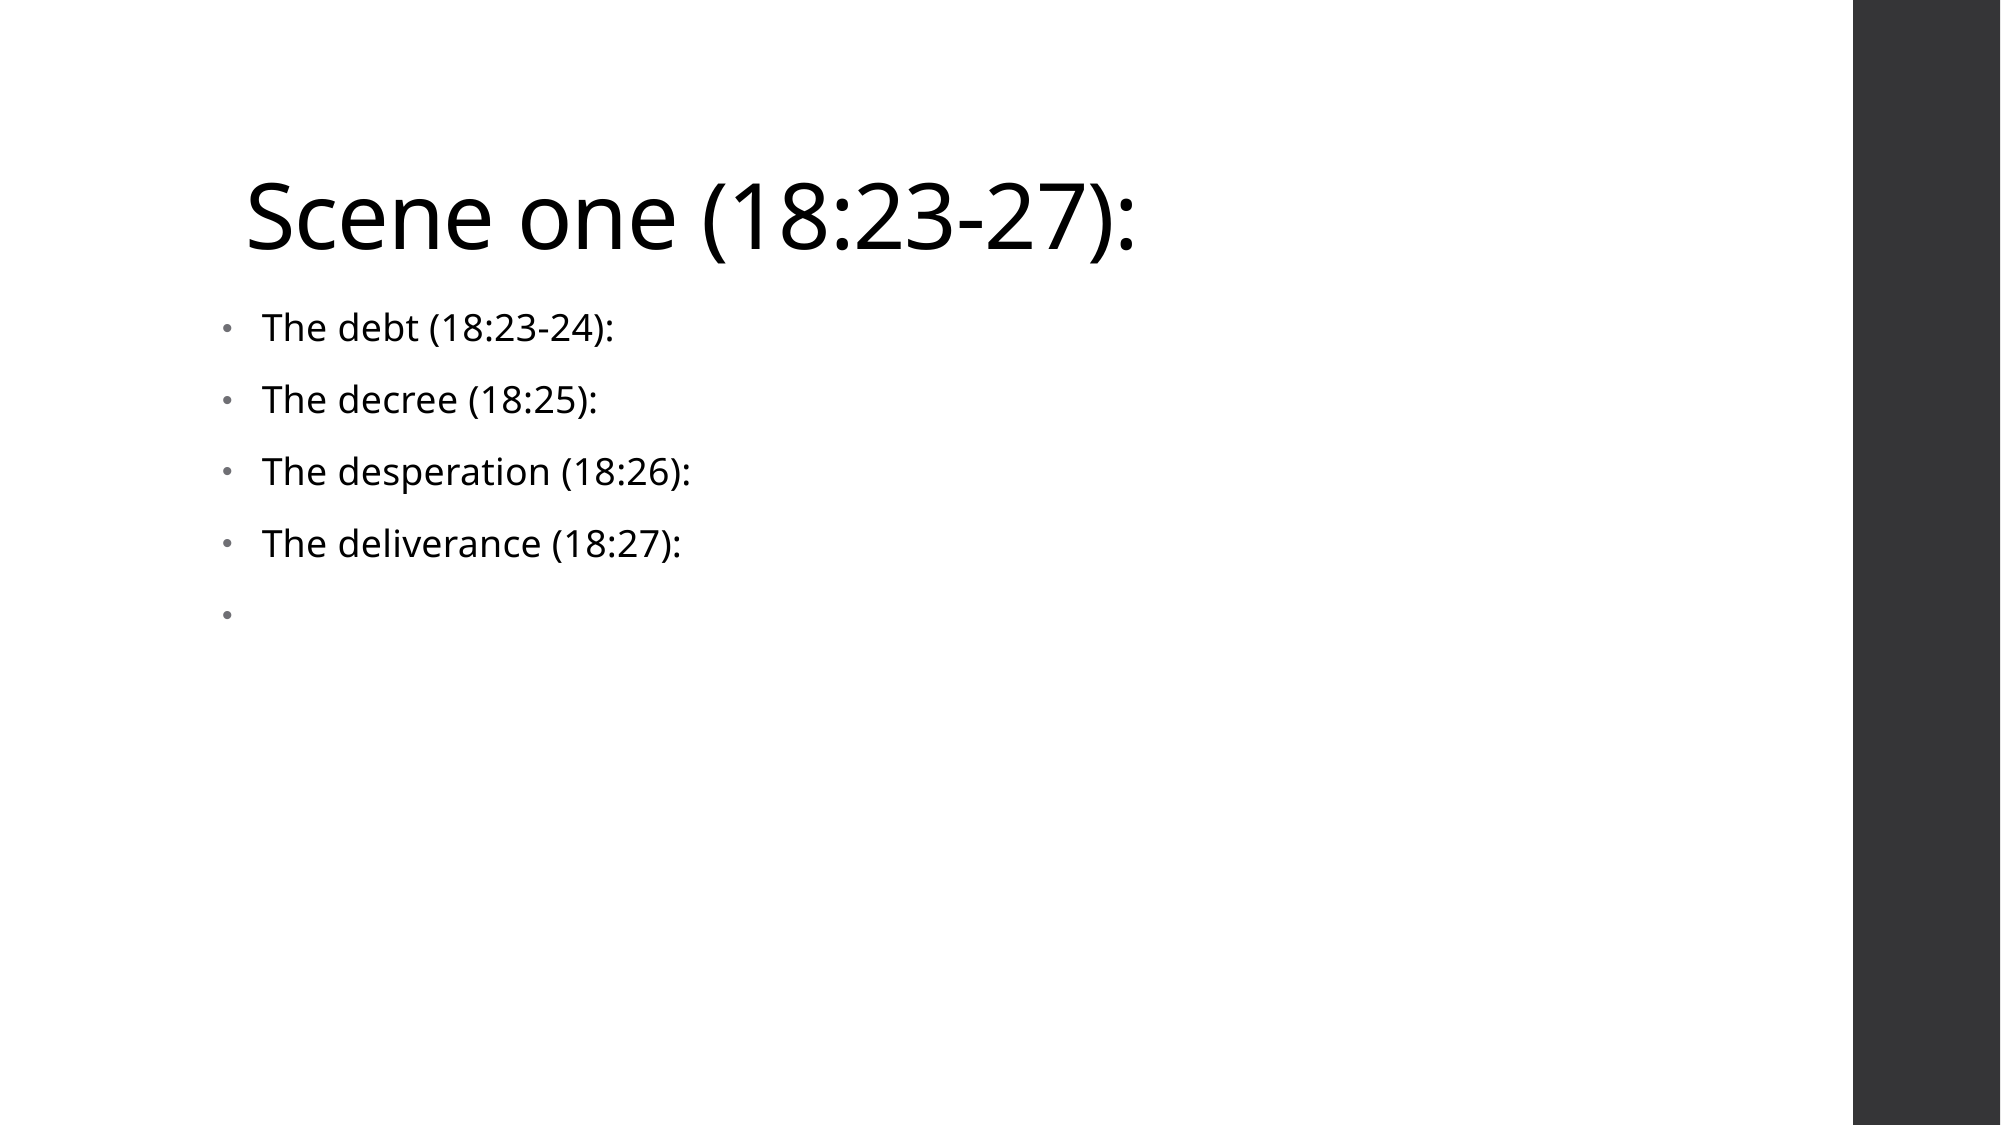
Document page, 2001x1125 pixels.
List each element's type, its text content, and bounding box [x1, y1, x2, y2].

list The debt (18:23-24): The decree (18:25): The desperation (18:26): The deliverance (18:27): [206, 299, 1617, 1014]
title Scene one (18:23-27): [206, 60, 1797, 278]
